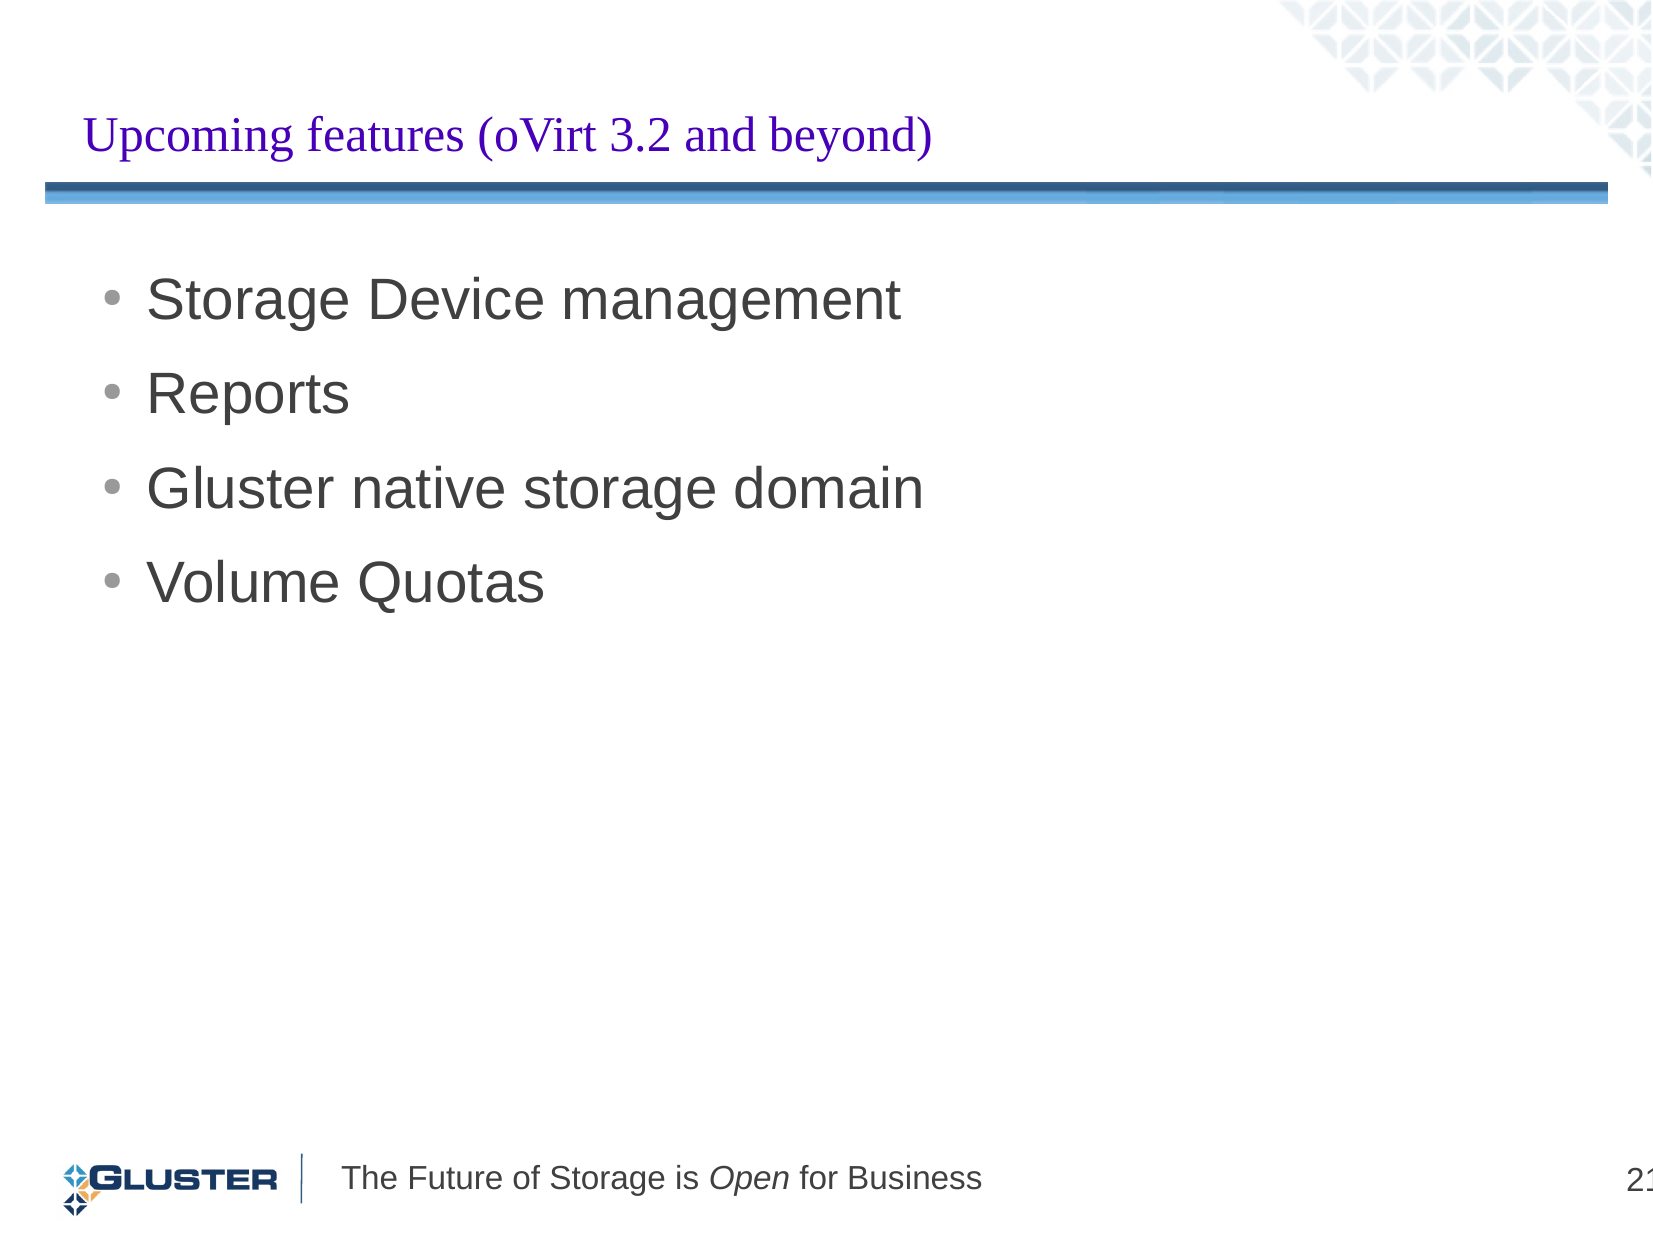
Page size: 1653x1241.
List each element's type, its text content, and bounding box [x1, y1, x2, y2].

title Upcoming features (oVirt 3.2 and beyond) [82, 37, 1303, 226]
title Upcoming features (3.2 and beyond) [79, 48, 1300, 237]
picture [45, 182, 79, 204]
picture [1265, 0, 1652, 204]
picture [38, 1145, 292, 1237]
list Storage Device management Reports Gluster native storage domain Volume Quotas [86, 266, 1576, 1060]
